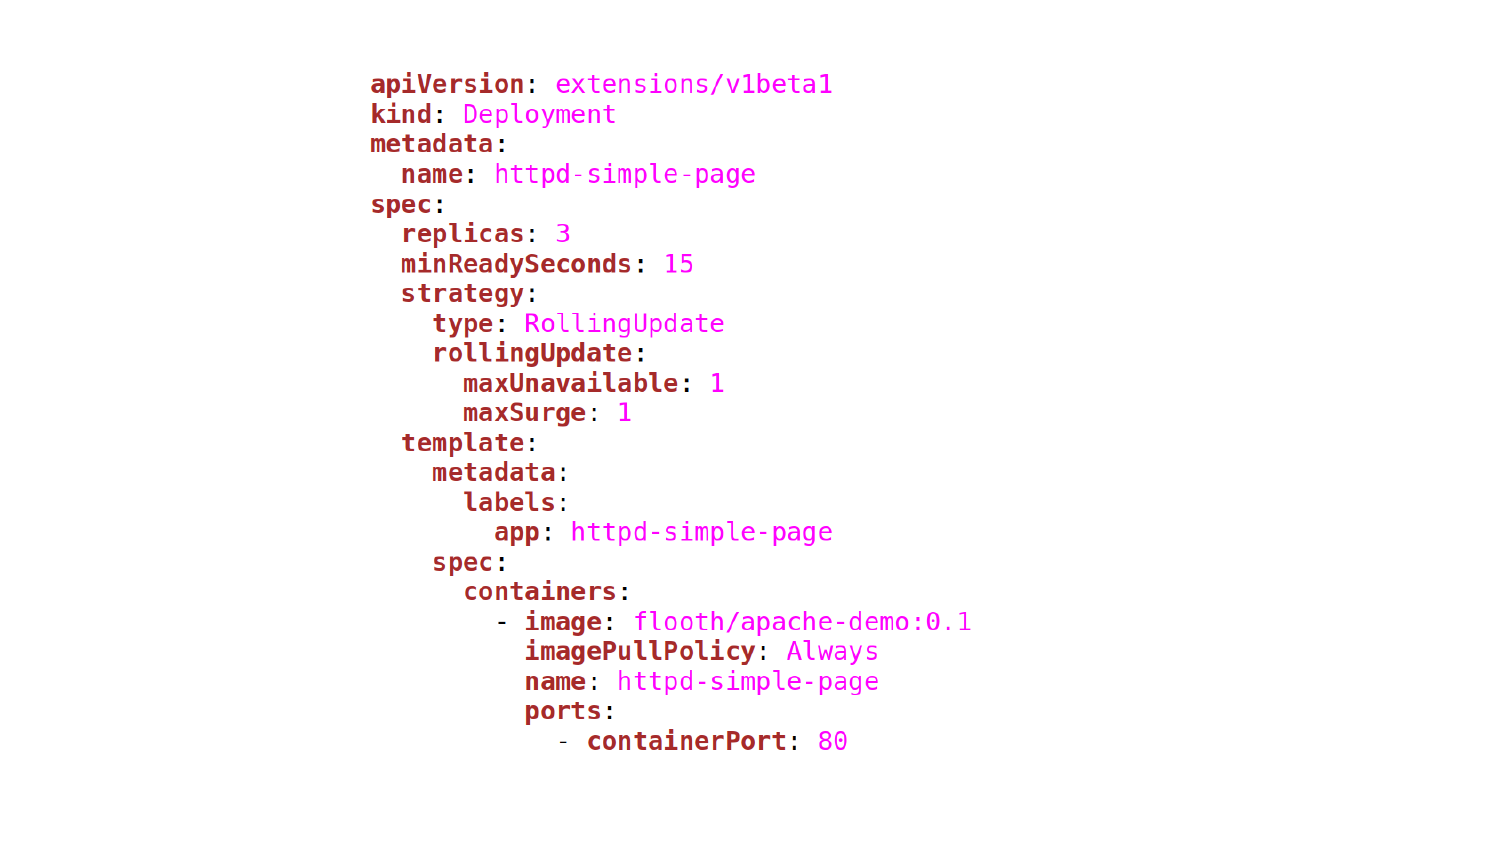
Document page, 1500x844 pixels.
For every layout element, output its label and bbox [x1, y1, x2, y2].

picture [370, 62, 1053, 767]
